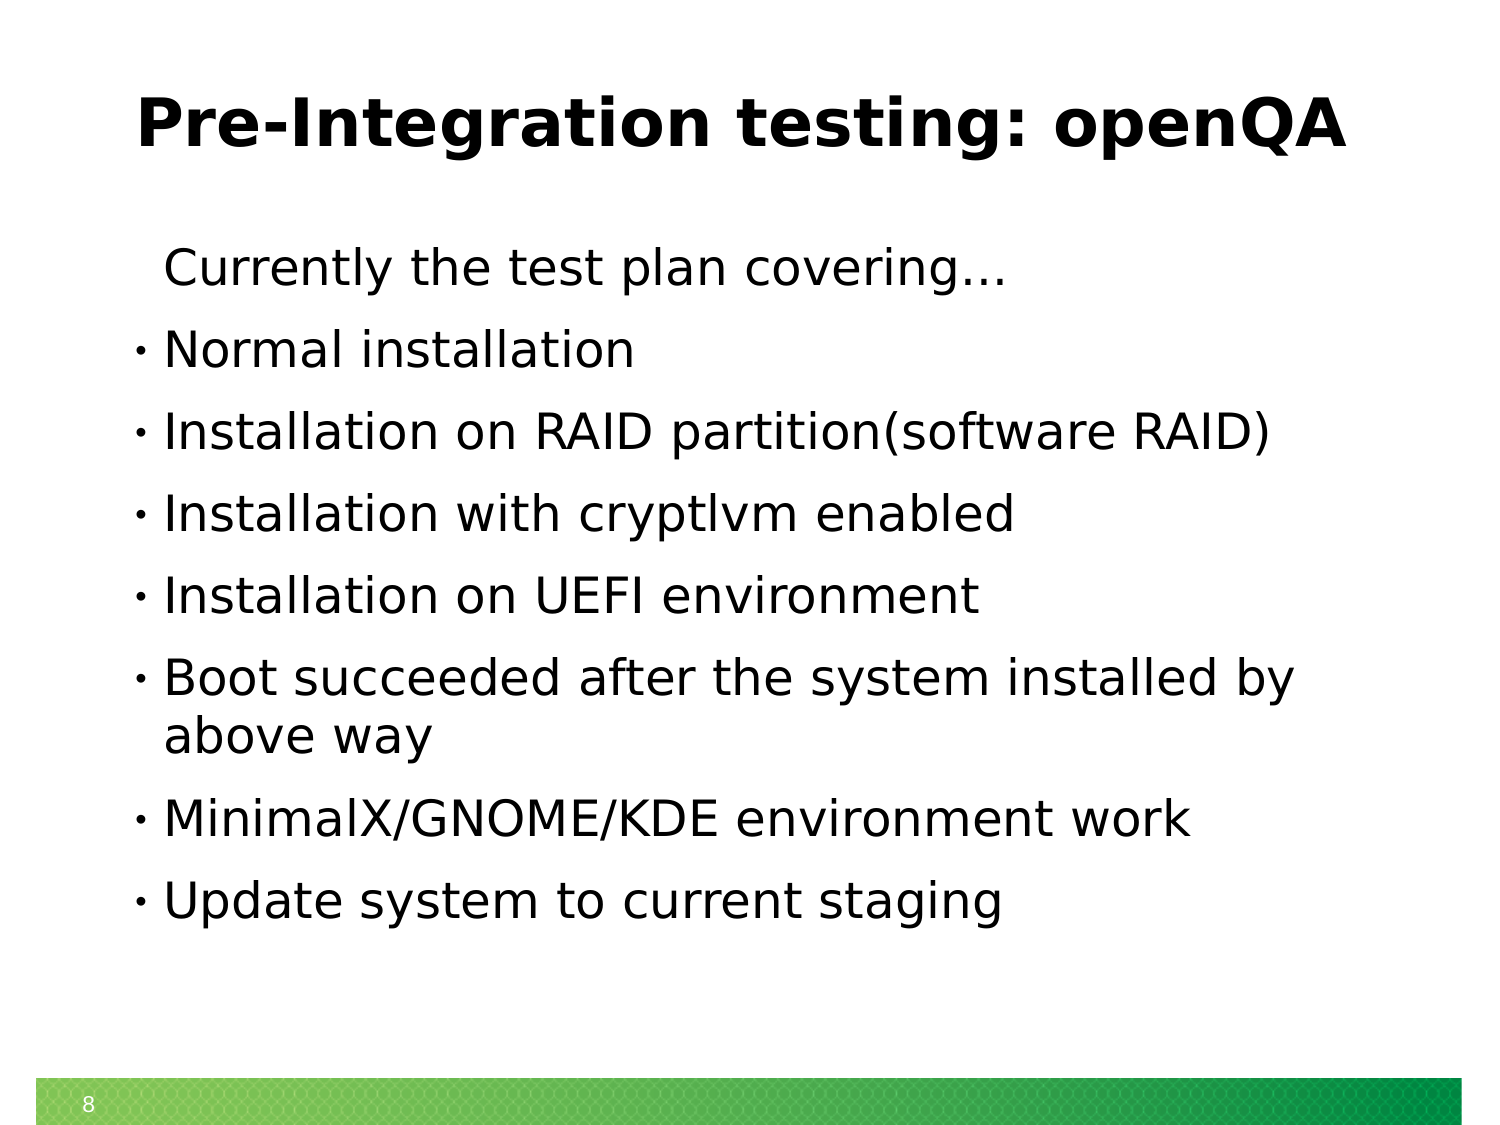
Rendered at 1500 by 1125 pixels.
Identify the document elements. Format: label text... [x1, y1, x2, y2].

picture [36, 1078, 1462, 1125]
list Currently the test plan covering... Normal installation Installation on RAID partition(software RAID) Installation with cryptlvm enabled Installation on UEFI environment Boot succeeded after the system installed by above way MinimalX/GNOME/KDE environment work Update system to current staging [135, 238, 1372, 982]
title Pre-Integration testing: openQA [135, 41, 1372, 204]
